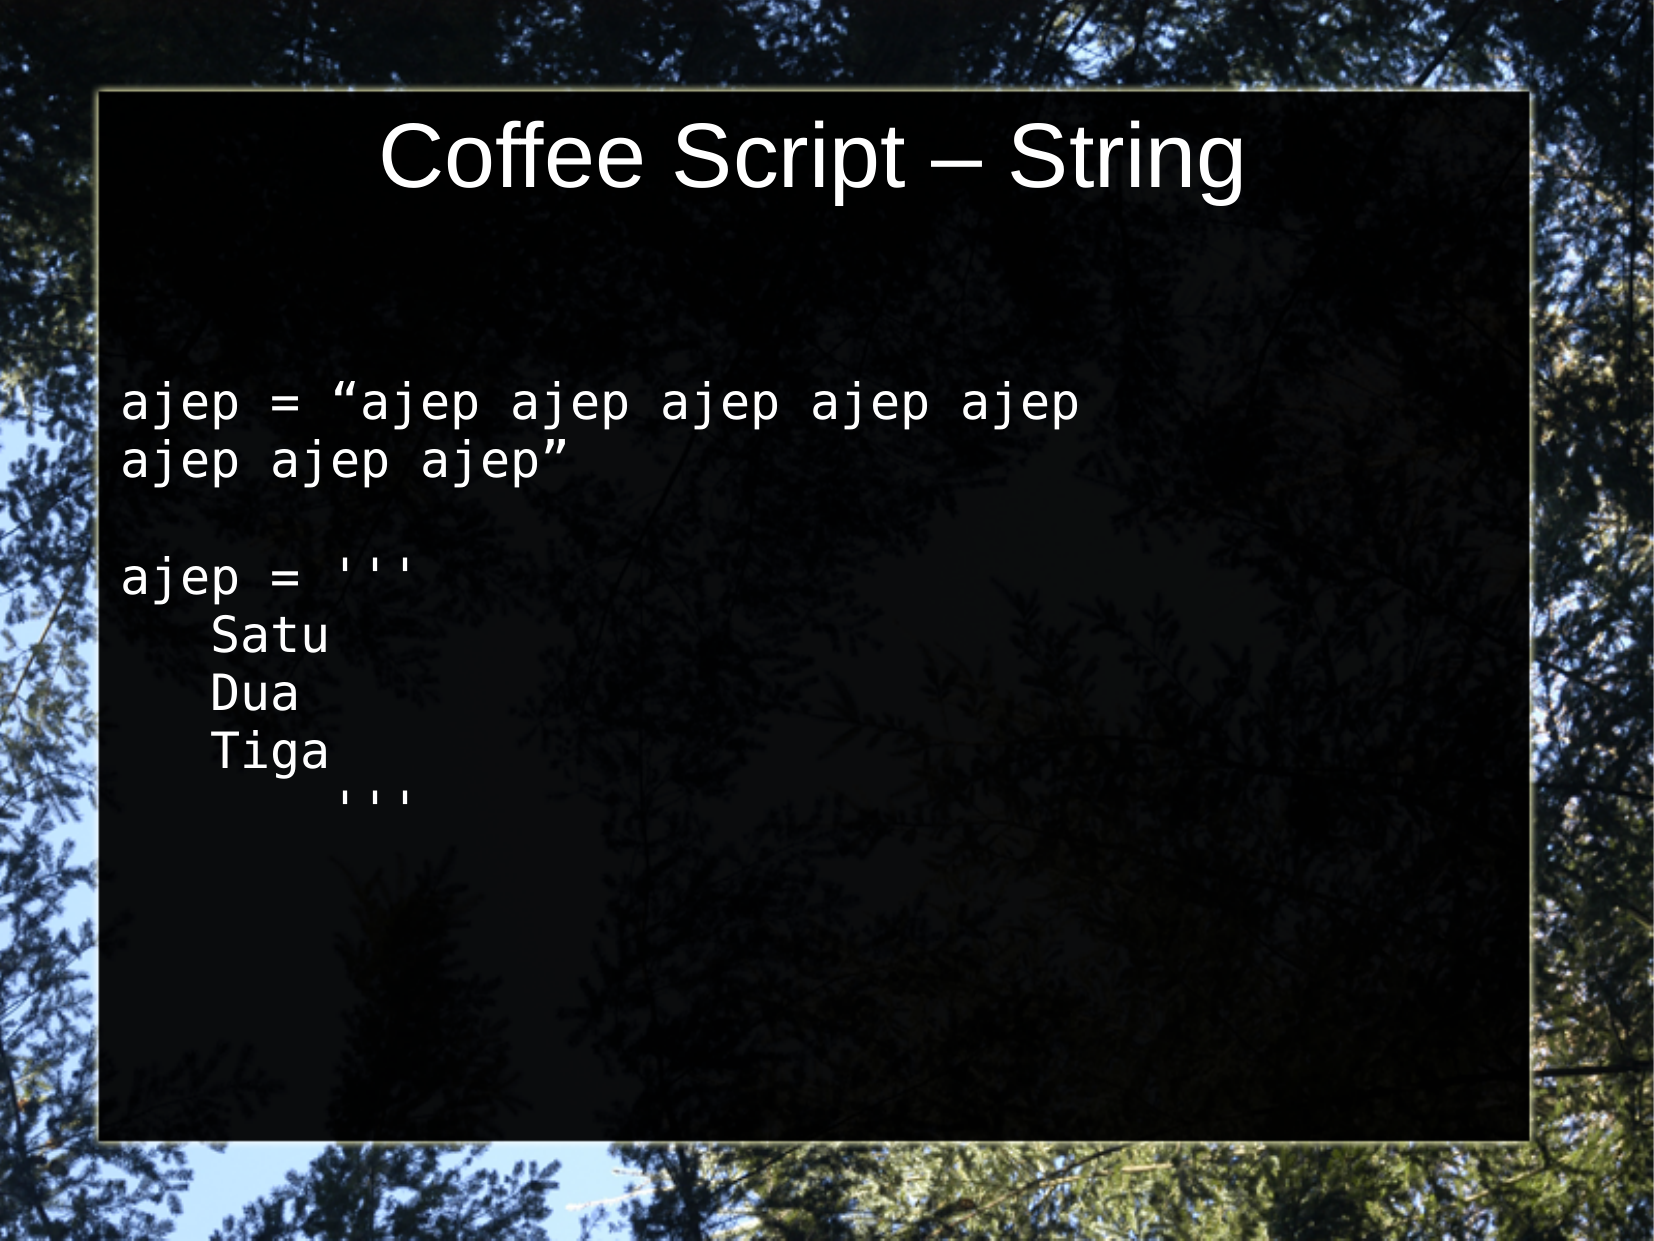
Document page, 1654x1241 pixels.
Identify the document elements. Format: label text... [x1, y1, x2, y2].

subtitle ajep = “ajep ajep ajep ajep ajep ajep ajep ajep” ajep = ''' Satu Dua Tiga ''' [120, 255, 1567, 1074]
picture [0, 0, 1654, 1241]
title Coffee Script – String [90, 72, 1537, 241]
